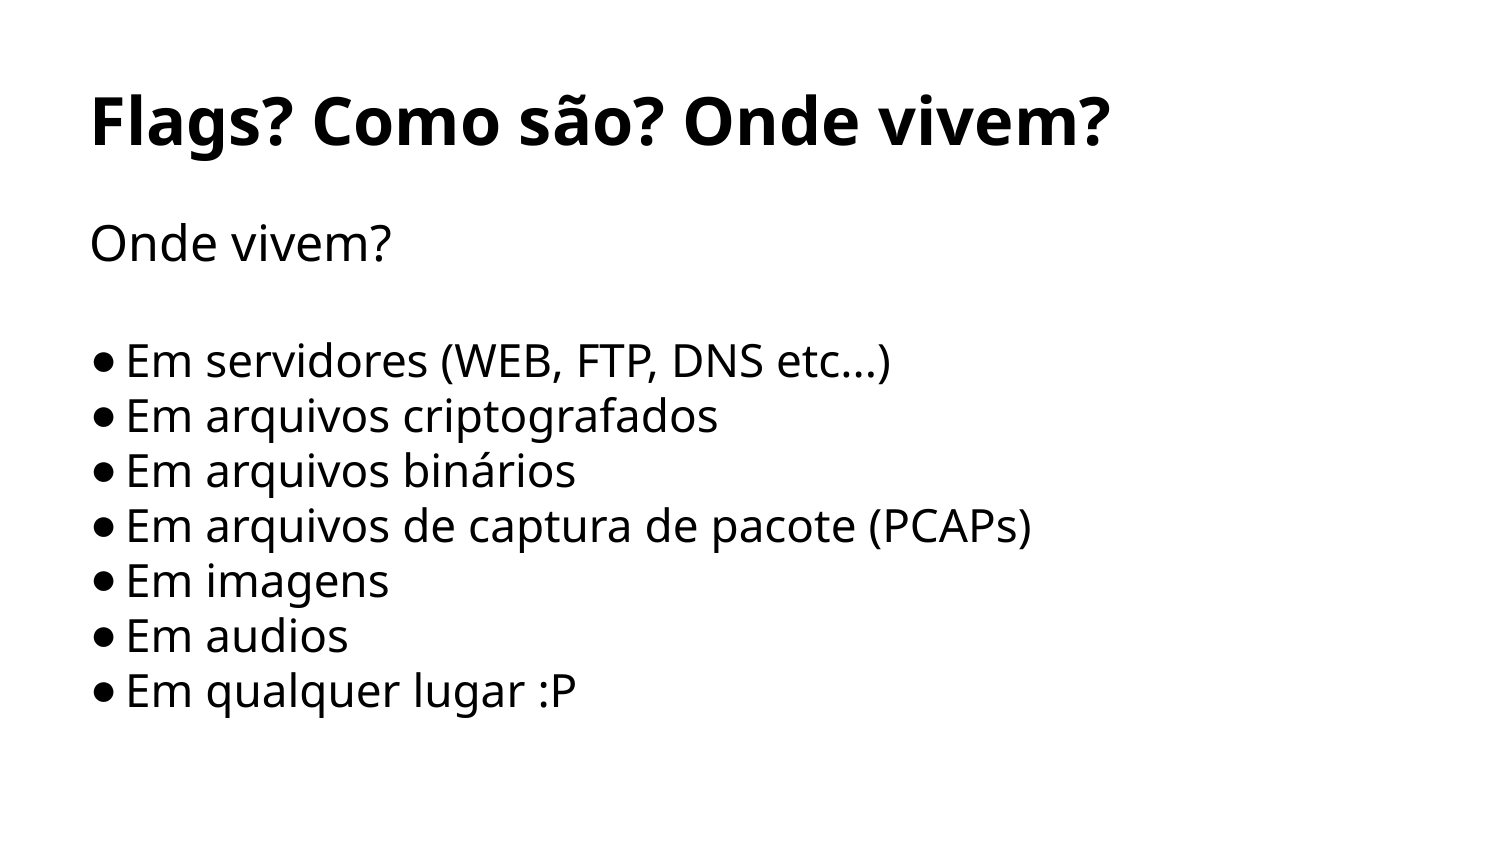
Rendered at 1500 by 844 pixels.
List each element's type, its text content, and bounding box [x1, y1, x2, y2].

text_box Flags? Como são? Onde vivem? [75, 33, 1425, 174]
text_box Onde vivem? Em servidores (WEB, FTP, DNS etc...) Em arquivos criptografados Em arquivos binários Em arquivos de captura de pacote (PCAPs) Em imagens Em audios Em qualquer lugar :P [75, 196, 1425, 808]
